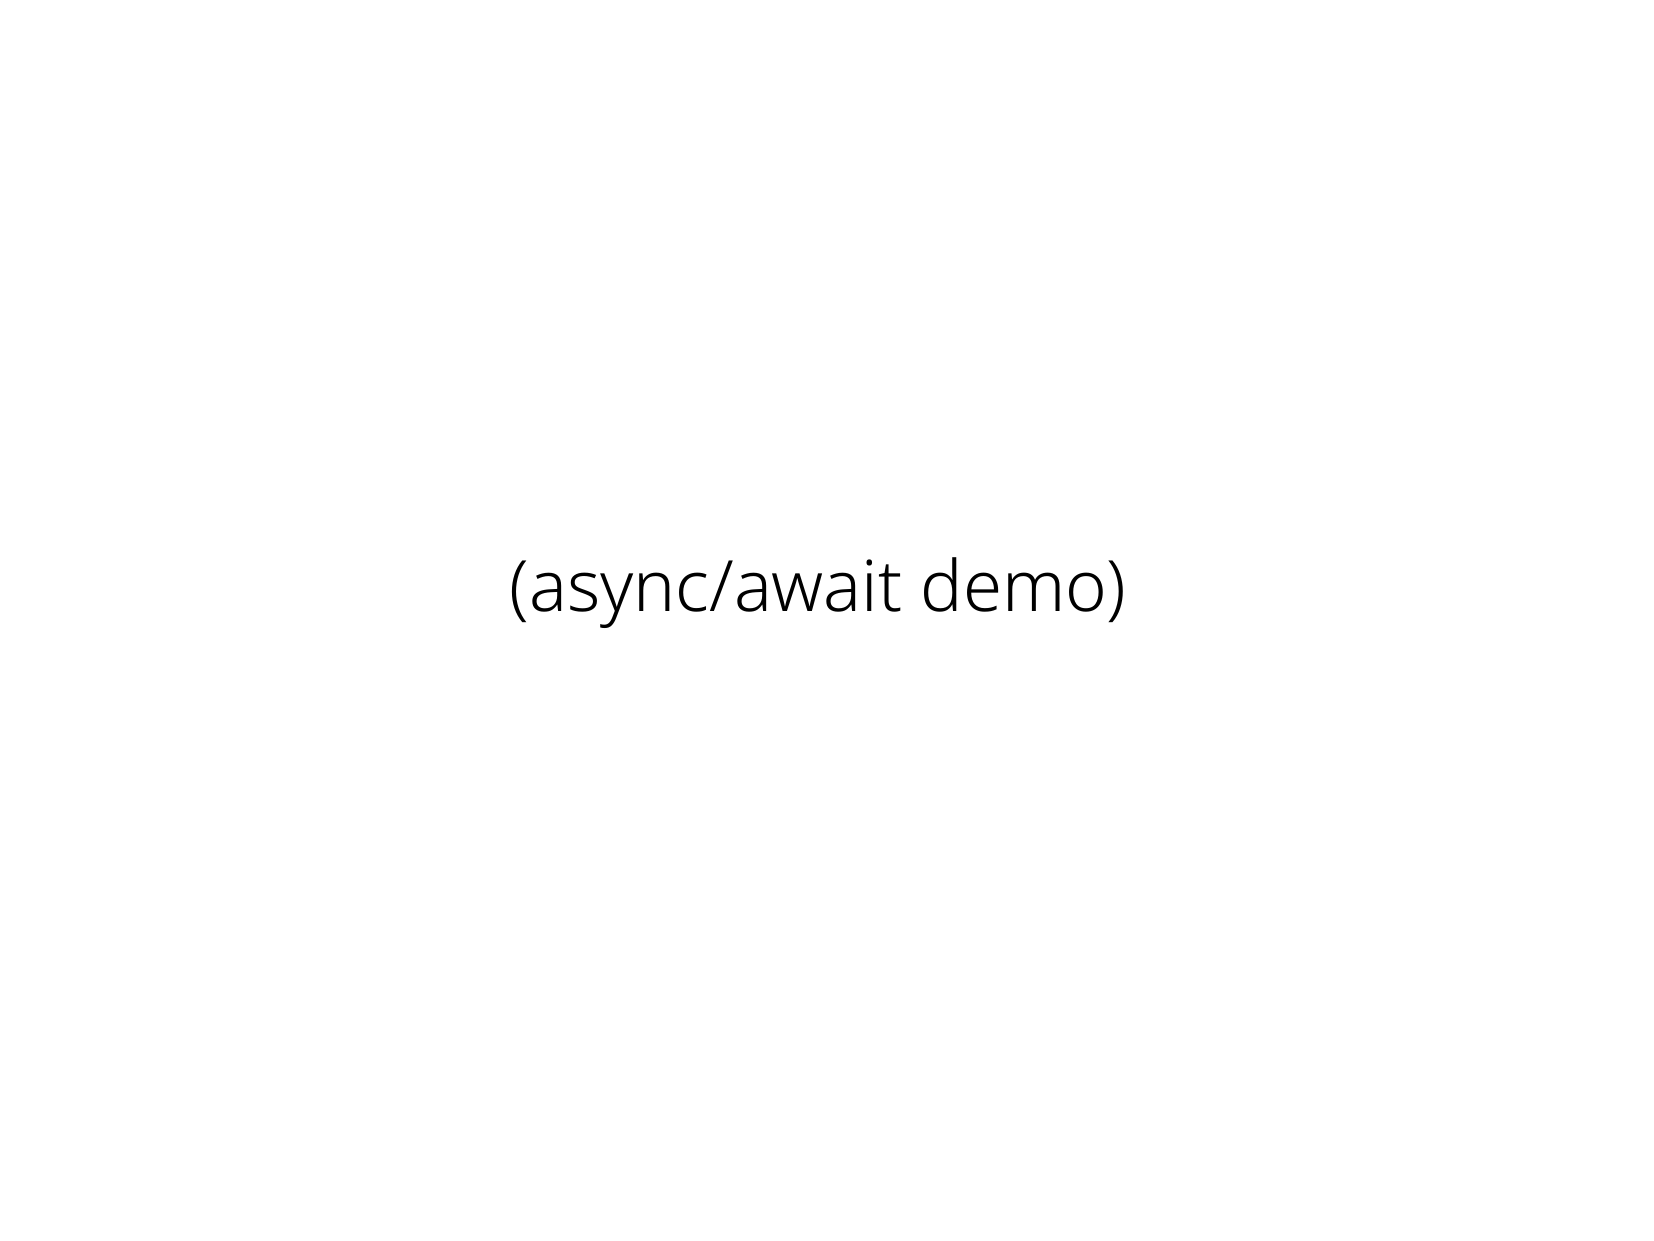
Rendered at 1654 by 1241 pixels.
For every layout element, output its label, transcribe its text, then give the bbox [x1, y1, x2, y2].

text_box (async/await demo) [144, 528, 1493, 869]
